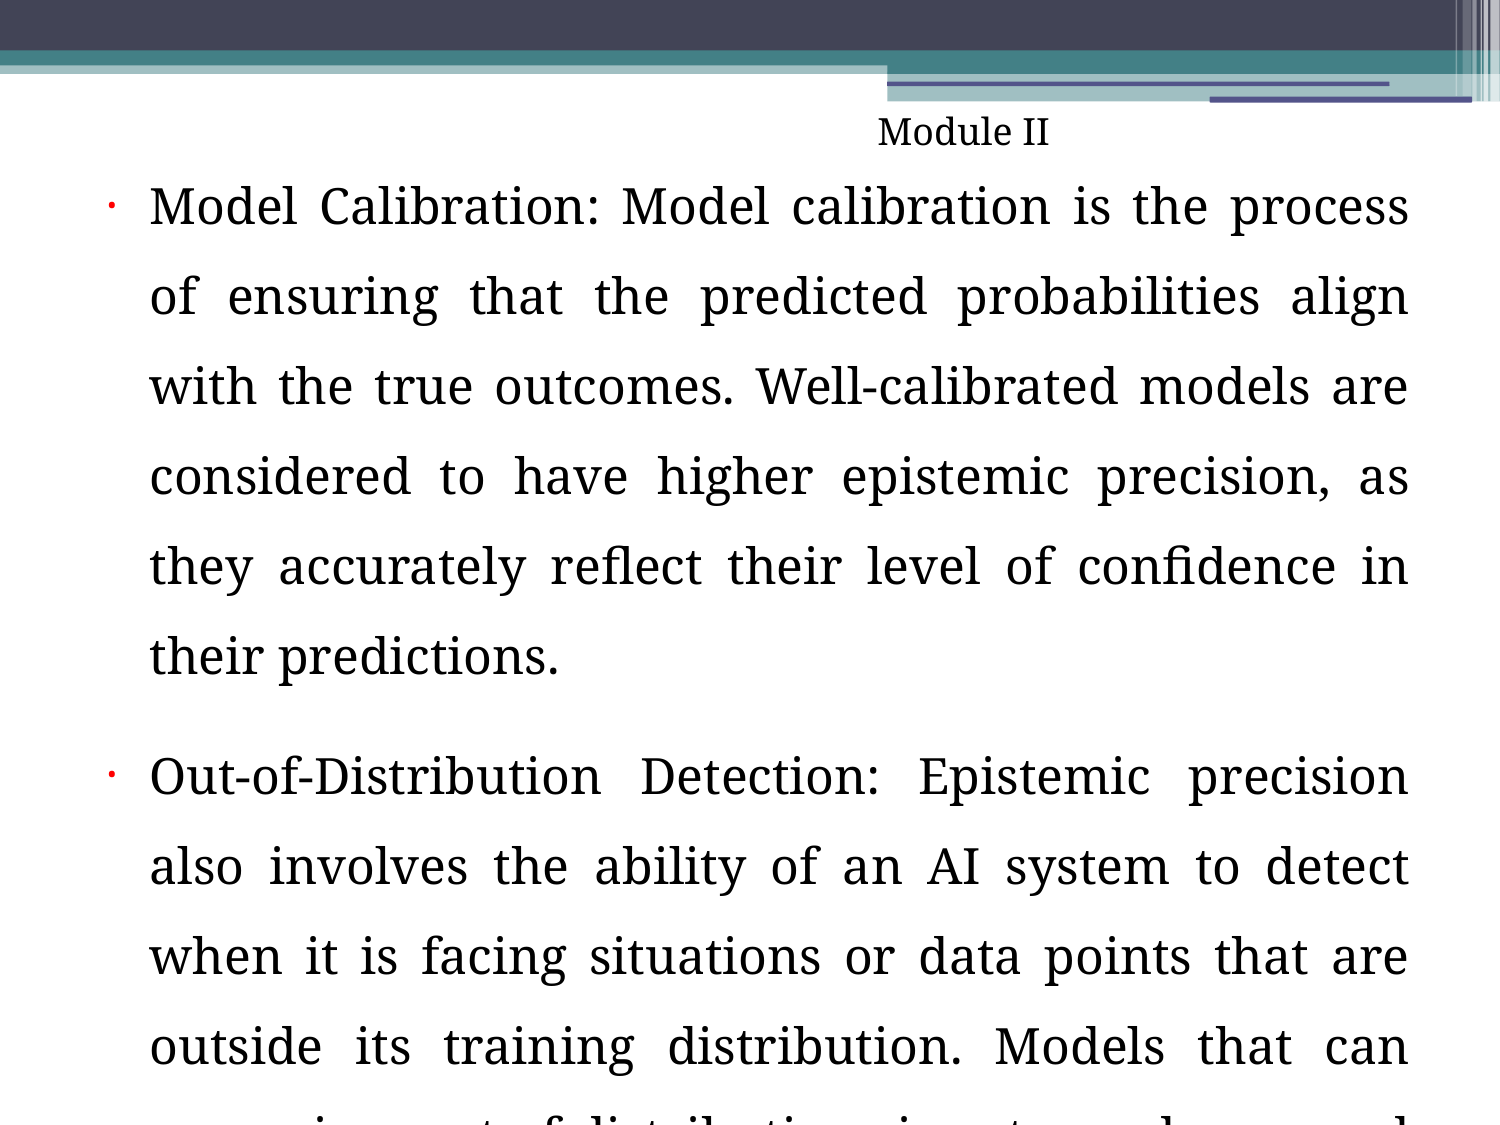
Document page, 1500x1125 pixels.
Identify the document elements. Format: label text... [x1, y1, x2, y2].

footer Module II [862, 100, 1080, 176]
list Model Calibration: Model calibration is the process of ensuring that the predicted probabilities align with the true outcomes. Well-calibrated models are considered to have higher epistemic precision, as they accurately reflect their level of confidence in their predictions. Out-of-Distribution Detection: Epistemic precision also involves the ability of an AI system to detect when it is facing situations or data points that are outside its training distribution. Models that can recognize out-of-distribution inputs and respond with increased uncertainty are seen as more epistemic ally precise. [75, 137, 1425, 1079]
